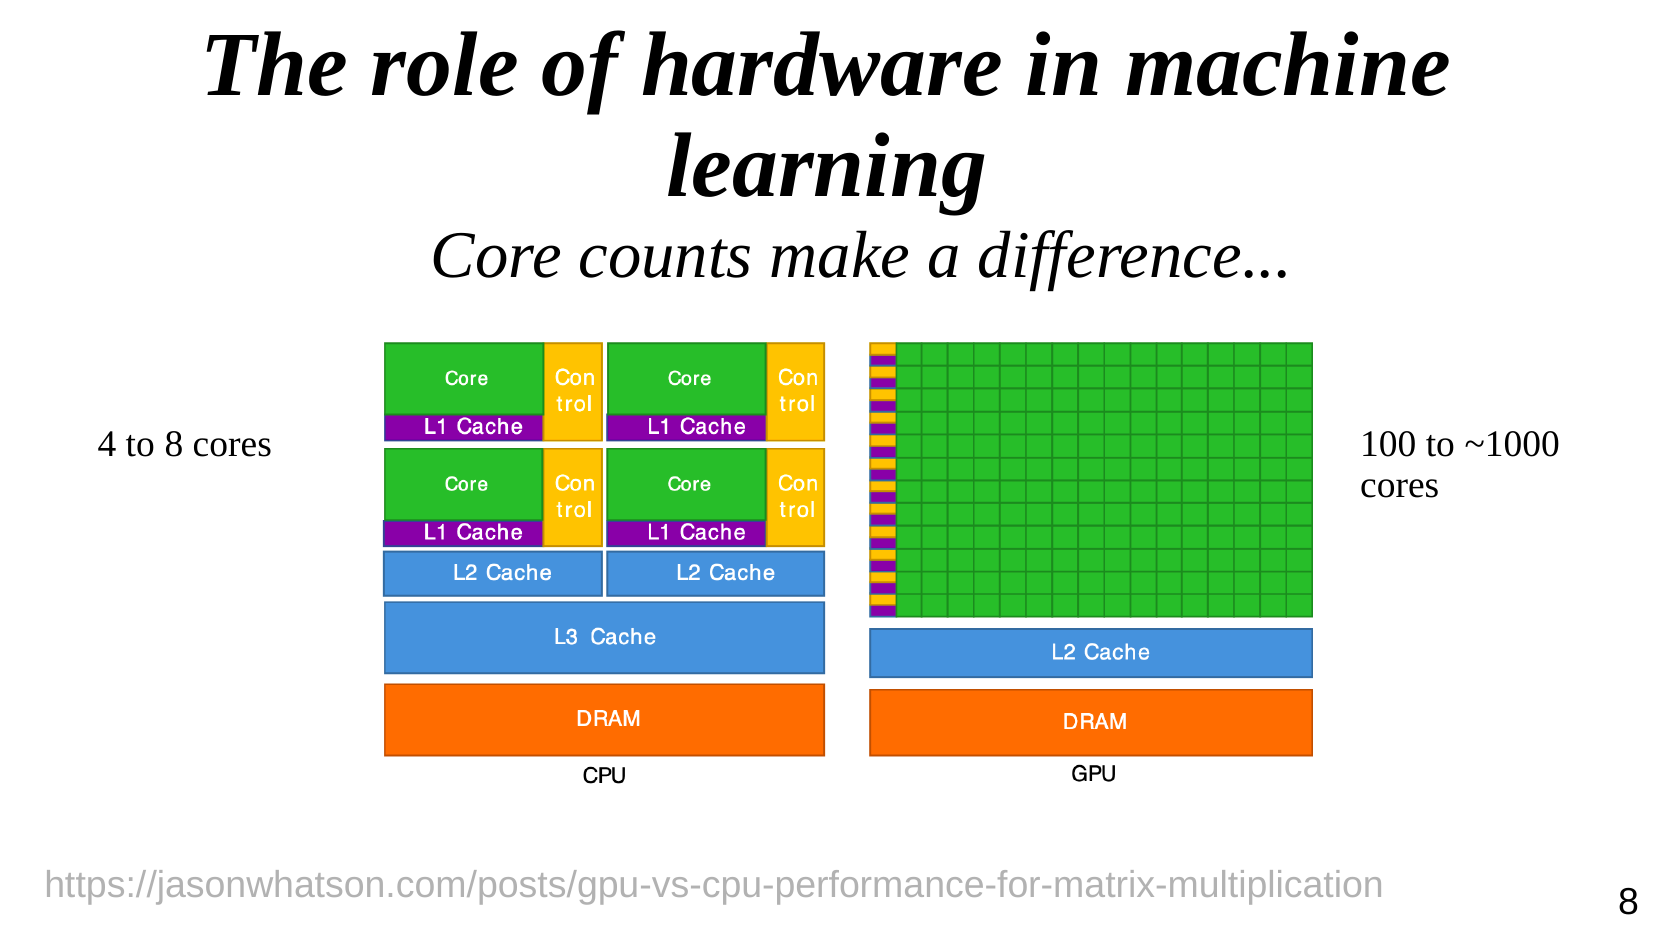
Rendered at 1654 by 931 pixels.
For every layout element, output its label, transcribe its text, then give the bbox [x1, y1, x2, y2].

list Core counts make a difference... [82, 217, 1571, 758]
text_box 100 to ~1000 cores [1345, 415, 1575, 514]
text_box 4 to 8 cores [82, 415, 287, 472]
title The role of hardware in machine learning [82, 13, 1571, 217]
text_box https://jasonwhatson.com/posts/gpu-vs-cpu-performance-for-matrix-multiplication [29, 856, 1565, 931]
picture [367, 327, 1329, 798]
text_box 8 [1565, 860, 1654, 931]
